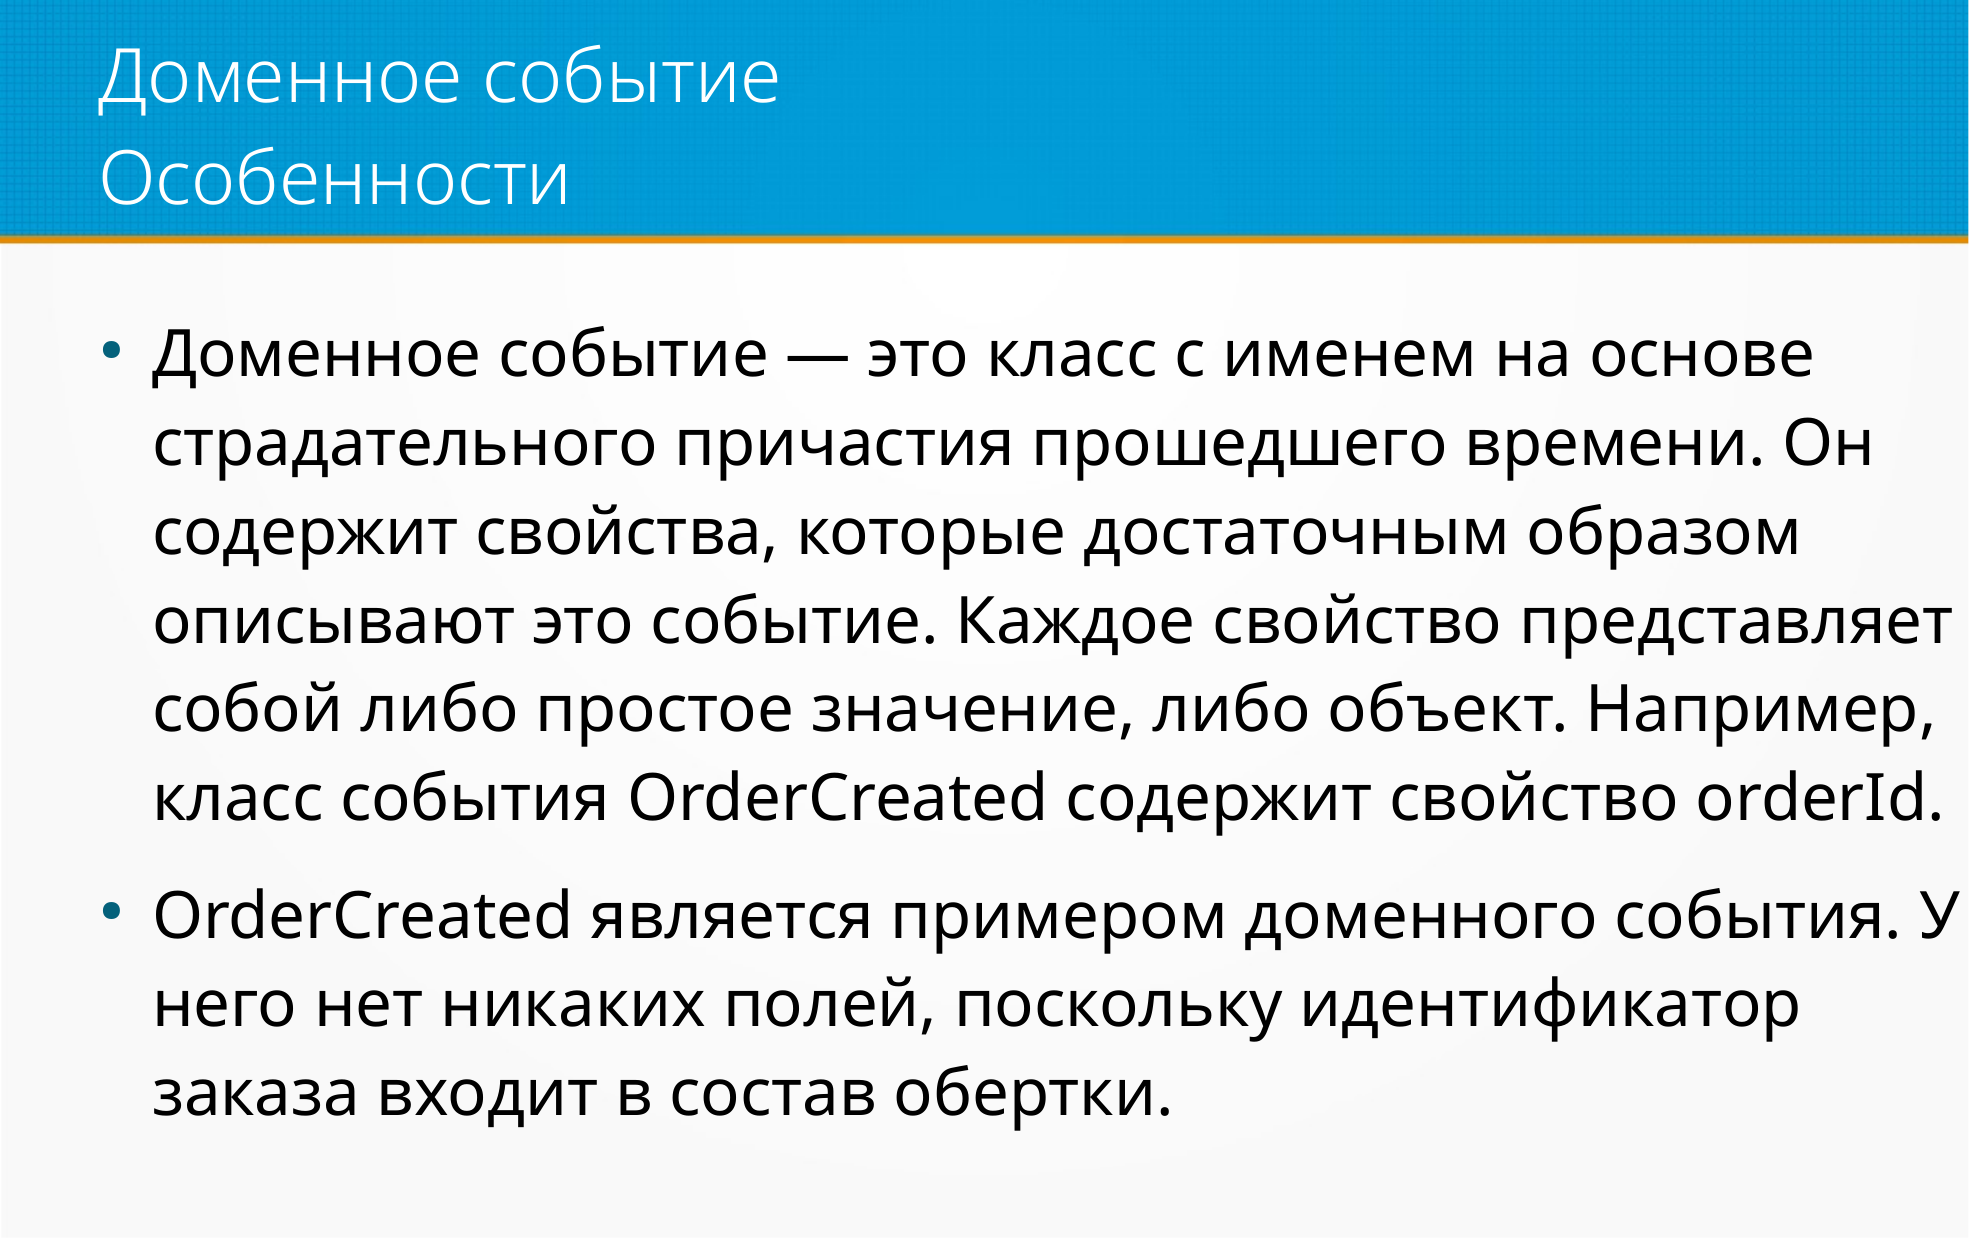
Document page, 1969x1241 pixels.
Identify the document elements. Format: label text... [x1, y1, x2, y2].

picture [0, 233, 1969, 1241]
title Доменное событие Особенности [98, 19, 1870, 227]
list Доменное событие — это класс с именем на основе страдательного причастия прошедшего времени. Он содержит свойства, которые достаточным образом описывают это событие. Каждое свойство представляет собой либо простое значение, либо объект. Например, класс события OrderCreated содержит свойство orderId. OrderCreated является примером доменного события. У него нет никаких полей, поскольку идентификатор заказа входит в состав обертки. [82, 307, 1961, 1229]
